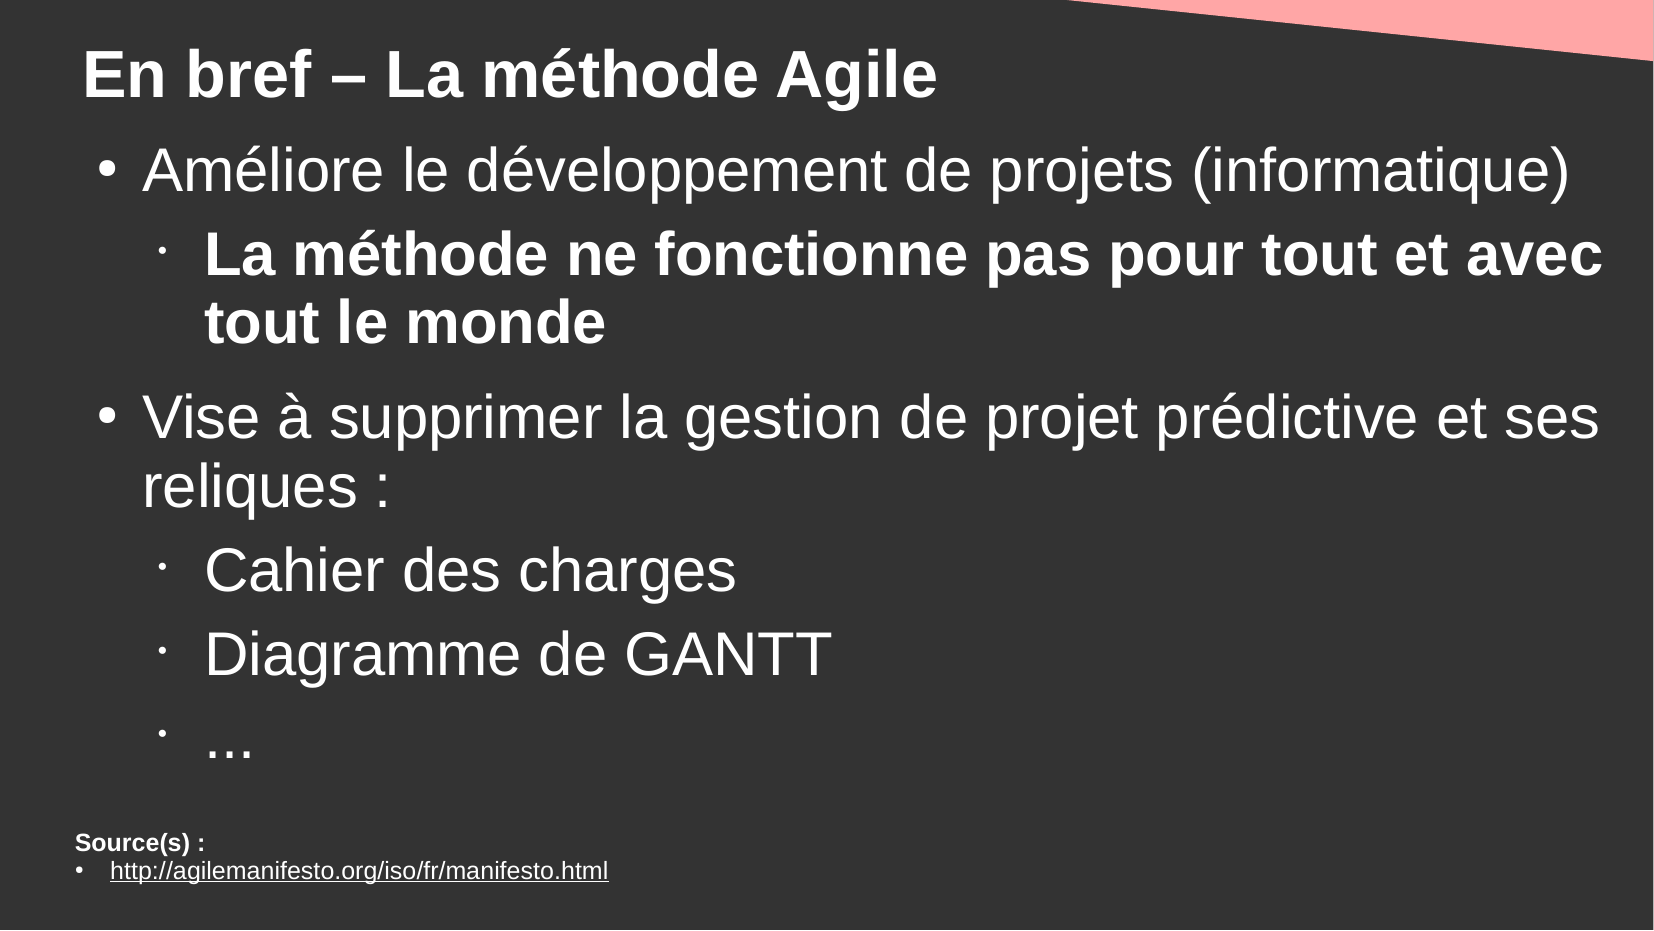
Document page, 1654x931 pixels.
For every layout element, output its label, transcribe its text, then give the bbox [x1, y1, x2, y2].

text_box [1066, 0, 1654, 62]
text_box Source(s) : http://agilemanifesto.org/iso/fr/manifesto.html [59, 821, 1546, 920]
list Améliore le développement de projets (informatique) La méthode ne fonctionne pas pour tout et avec tout le monde Vise à supprimer la gestion de projet prédictive et ses reliques : Cahier des charges Diagramme de GANTT ... [80, 135, 1620, 777]
title En bref – La méthode Agile [82, 37, 1571, 122]
